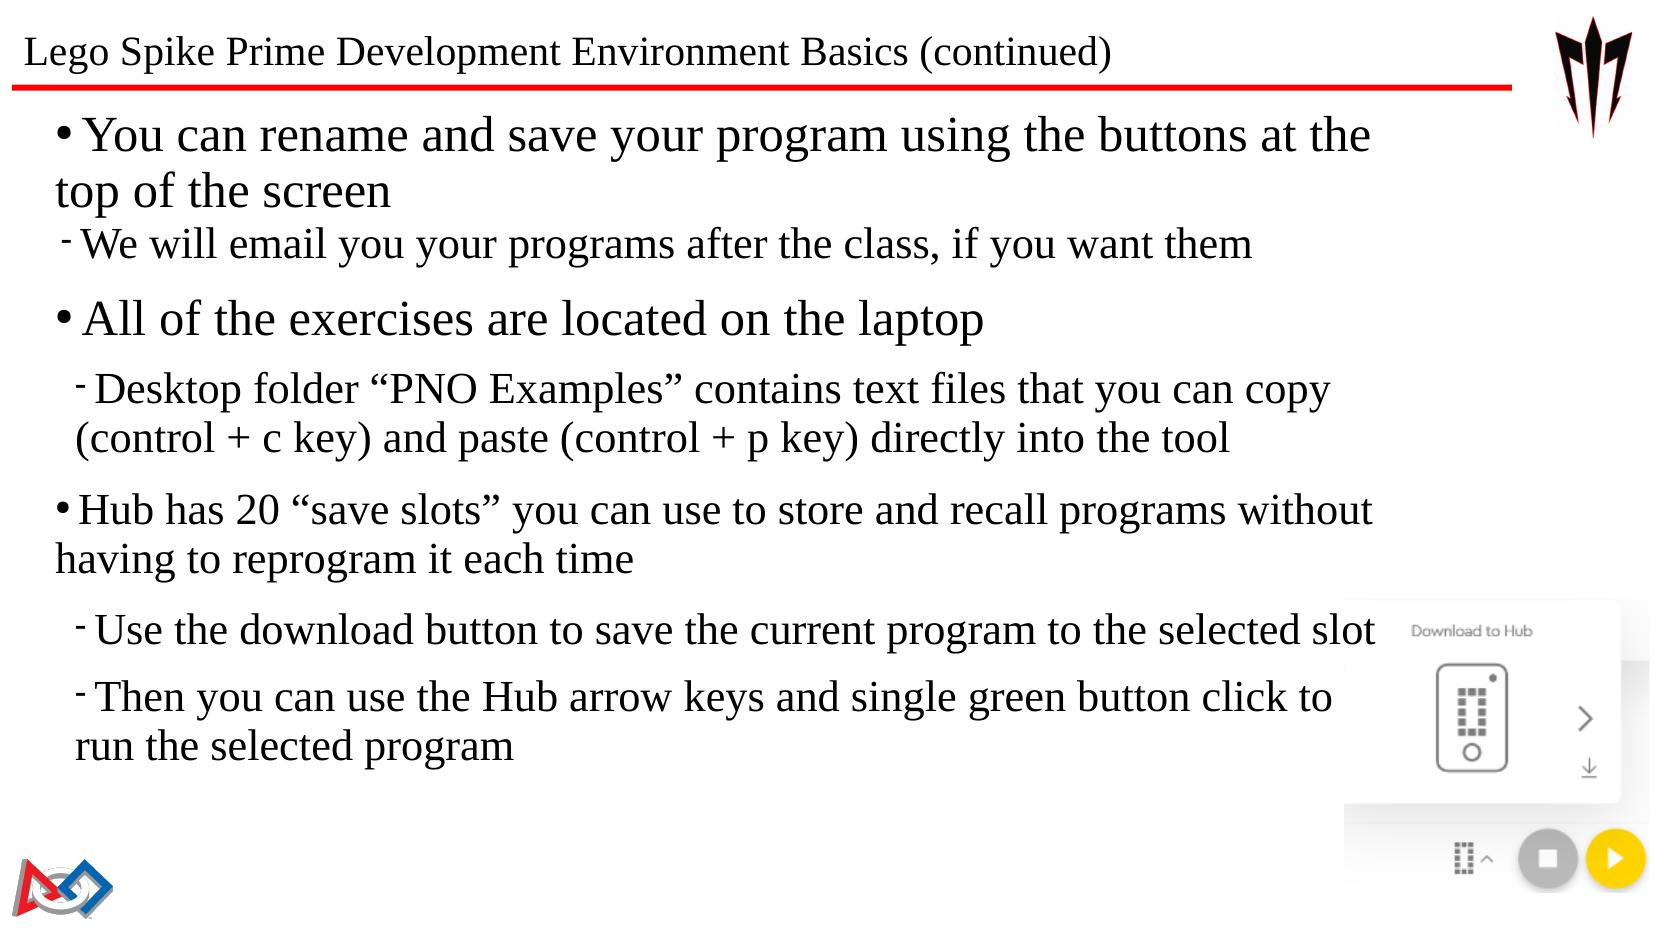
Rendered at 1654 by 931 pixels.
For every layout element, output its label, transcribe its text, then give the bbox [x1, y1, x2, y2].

picture [1555, 16, 1633, 139]
list You can rename and save your program using the buttons at the top of the screen We will email you your programs after the class, if you want them All of the exercises are located on the laptop Desktop folder “PNO Examples” contains text files that you can copy (control + c key) and paste (control + p key) directly into the tool Hub has 20 “save slots” you can use to store and recall programs without having to reprogram it each time Use the download button to save the current program to the selected slot Then you can use the Hub arrow keys and single green button click to run the selected program [55, 106, 1388, 826]
picture [1344, 599, 1651, 893]
picture [12, 859, 113, 919]
title Lego Spike Prime Development Environment Basics (continued) [23, 13, 1512, 89]
